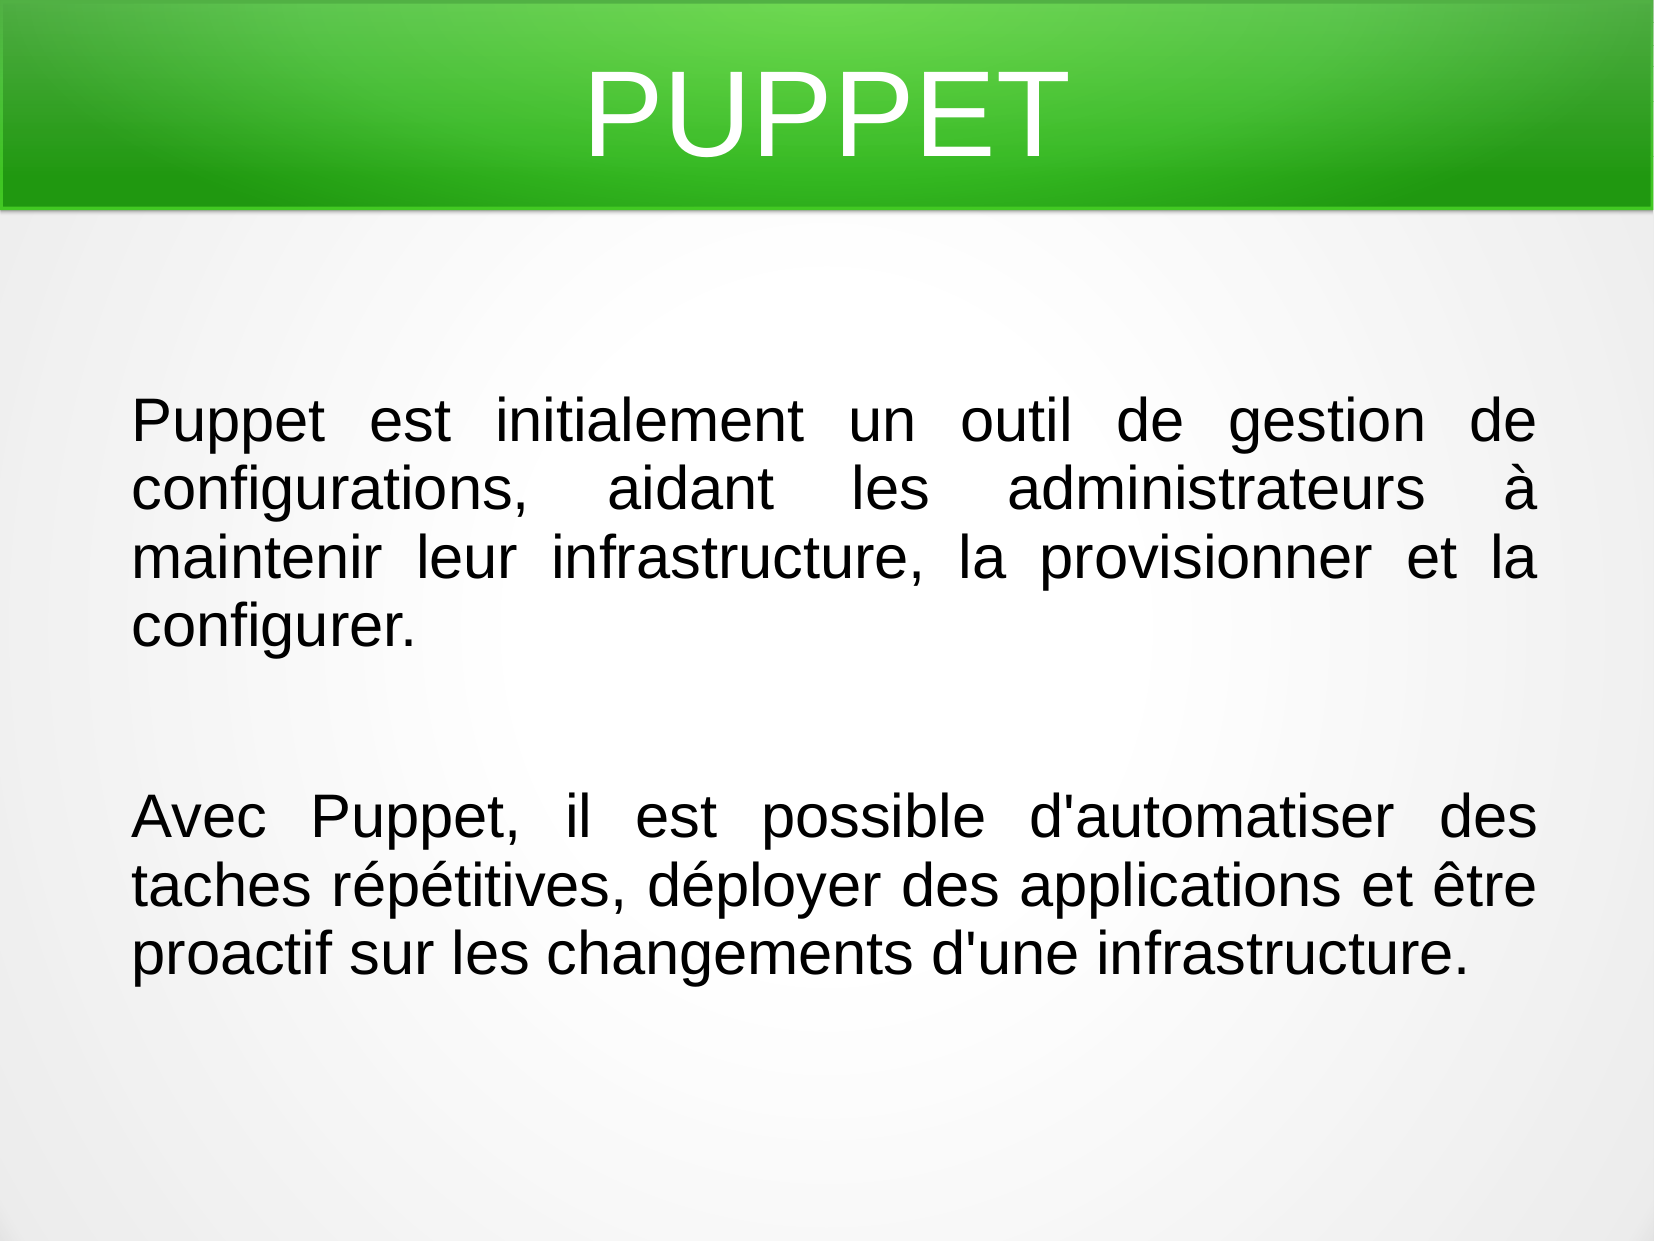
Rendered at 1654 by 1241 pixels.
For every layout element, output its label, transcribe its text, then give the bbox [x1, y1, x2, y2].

list Puppet est initialement un outil de gestion de configurations, aidant les administrateurs à maintenir leur infrastructure, la provisionner et la configurer. Avec Puppet, il est possible d'automatiser des taches répétitives, déployer des applications et être proactif sur les changements d'une infrastructure. [82, 290, 1538, 1010]
title PUPPET [82, 45, 1571, 183]
